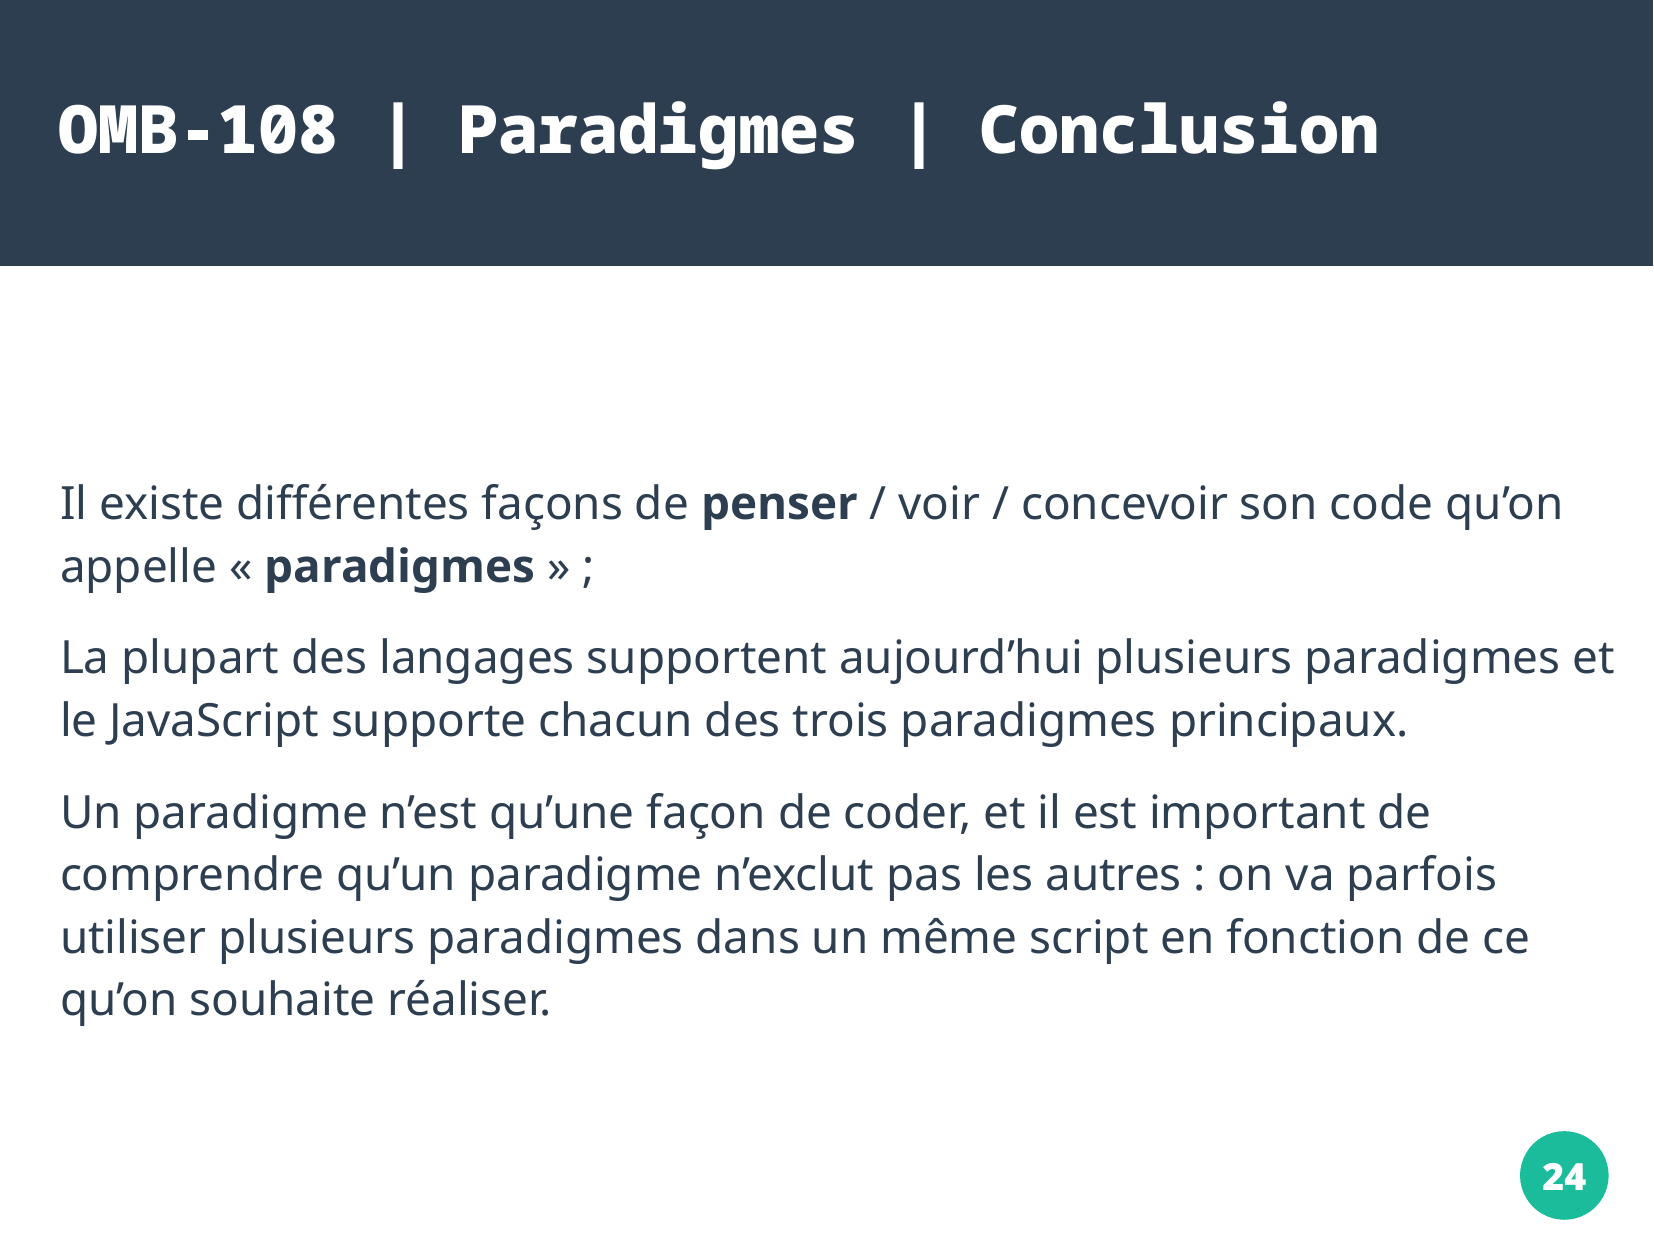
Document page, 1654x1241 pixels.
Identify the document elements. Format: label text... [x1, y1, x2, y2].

list Il existe différentes façons de penser / voir / concevoir son code qu’on appelle « paradigmes » ; La plupart des langages supportent aujourd’hui plusieurs paradigmes et le JavaScript supporte chacun des trois paradigmes principaux. Un paradigme n’est qu’une façon de coder, et il est important de comprendre qu’un paradigme n’exclut pas les autres : on va parfois utiliser plusieurs paradigmes dans un même script en fonction de ce qu’on souhaite réaliser. [60, 270, 1636, 1231]
title OMB-108 | Paradigmes | Conclusion [58, 49, 1594, 207]
